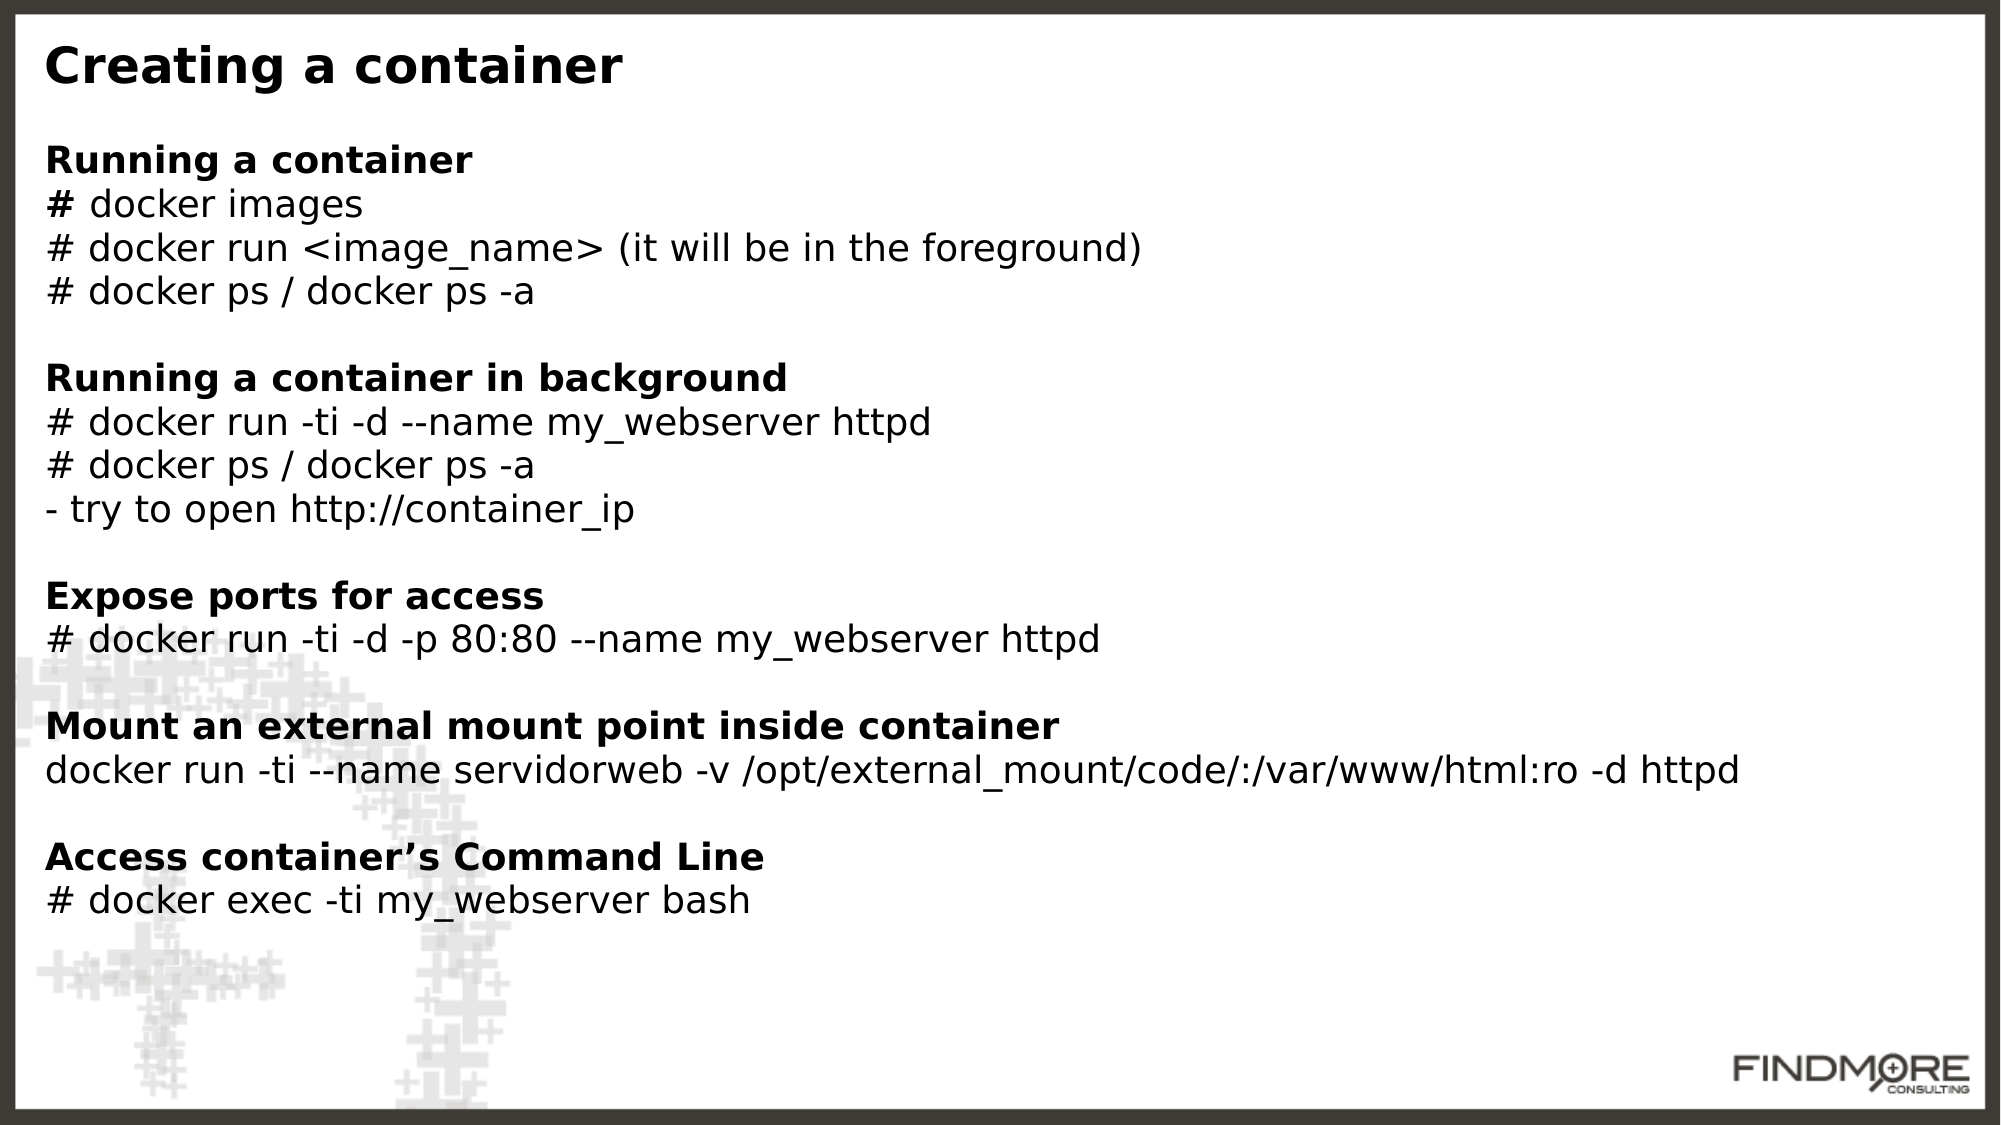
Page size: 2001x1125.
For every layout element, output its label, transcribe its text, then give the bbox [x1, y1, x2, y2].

text_box Creating a container Running a container # docker images # docker run <image_name> (it will be in the foreground) # docker ps / docker ps -a Running a container in background # docker run -ti -d --name my_webserver httpd # docker ps / docker ps -a - try to open http://container_ip Expose ports for access # docker run -ti -d -p 80:80 --name my_webserver httpd Mount an external mount point inside container docker run -ti --name servidorweb -v /opt/external_mount/code/:/var/www/html:ro -d httpd Access container’s Command Line # docker exec -ti my_webserver bash [30, 30, 1951, 1036]
picture [0, 0, 2001, 1125]
